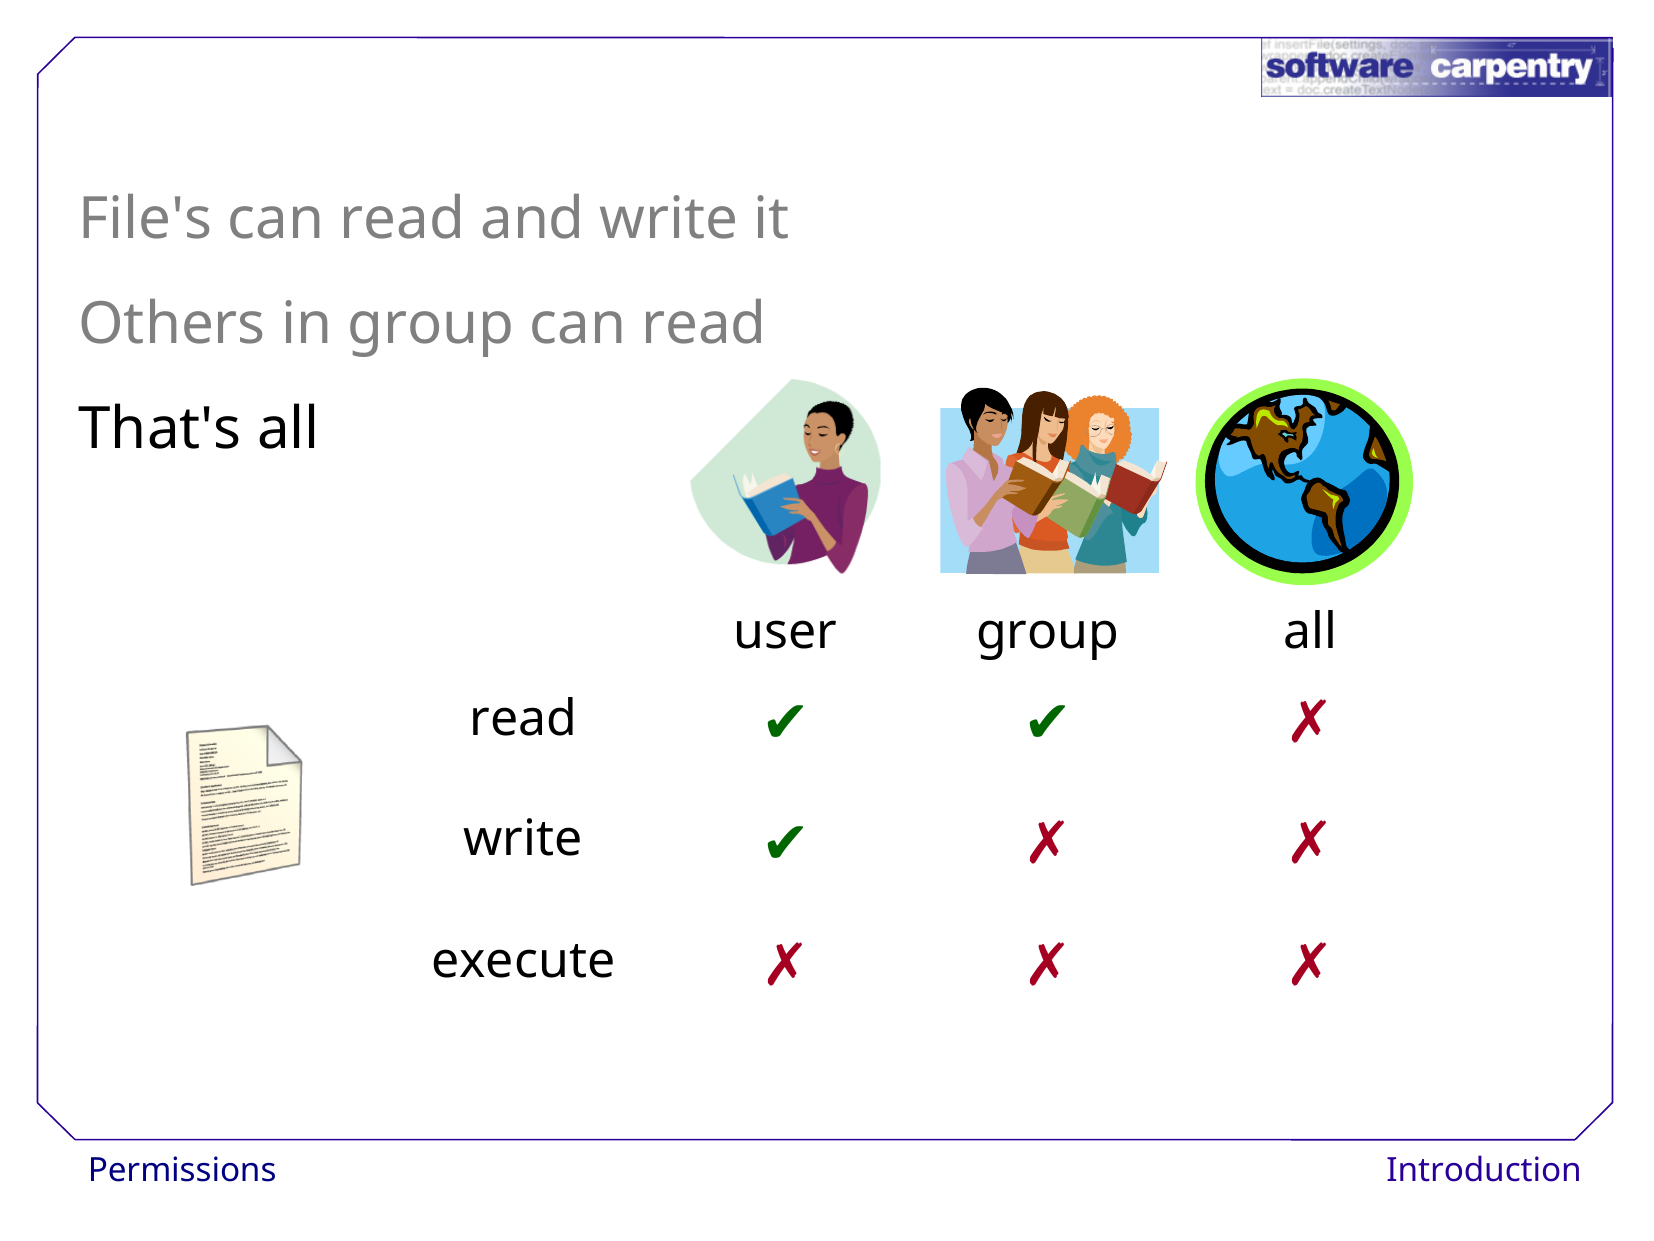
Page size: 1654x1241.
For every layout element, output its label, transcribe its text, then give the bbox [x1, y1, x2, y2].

table_header all [1179, 596, 1441, 683]
table_cell ✗ [654, 926, 917, 1045]
text_box File's can read and write it Others in group can read That's all [63, 138, 955, 469]
table_cell ✗ [1179, 804, 1441, 926]
table_header user [654, 596, 917, 683]
table_cell ✗ [1179, 683, 1441, 804]
table_cell ✔ [654, 683, 917, 804]
table_header [392, 596, 654, 683]
table_cell ✗ [917, 926, 1179, 1045]
picture [1261, 39, 1613, 97]
table_cell ✗ [1179, 926, 1441, 1045]
picture [675, 469, 893, 583]
table_cell ✗ [917, 804, 1179, 926]
picture [940, 387, 1168, 575]
picture [155, 714, 335, 894]
picture [1195, 378, 1414, 586]
table_cell read [392, 683, 654, 804]
table_header group [917, 596, 1179, 683]
table_cell write [392, 804, 654, 926]
table_cell ✔ [917, 683, 1179, 804]
table_cell execute [392, 926, 654, 1045]
table_cell ✔ [654, 804, 917, 926]
